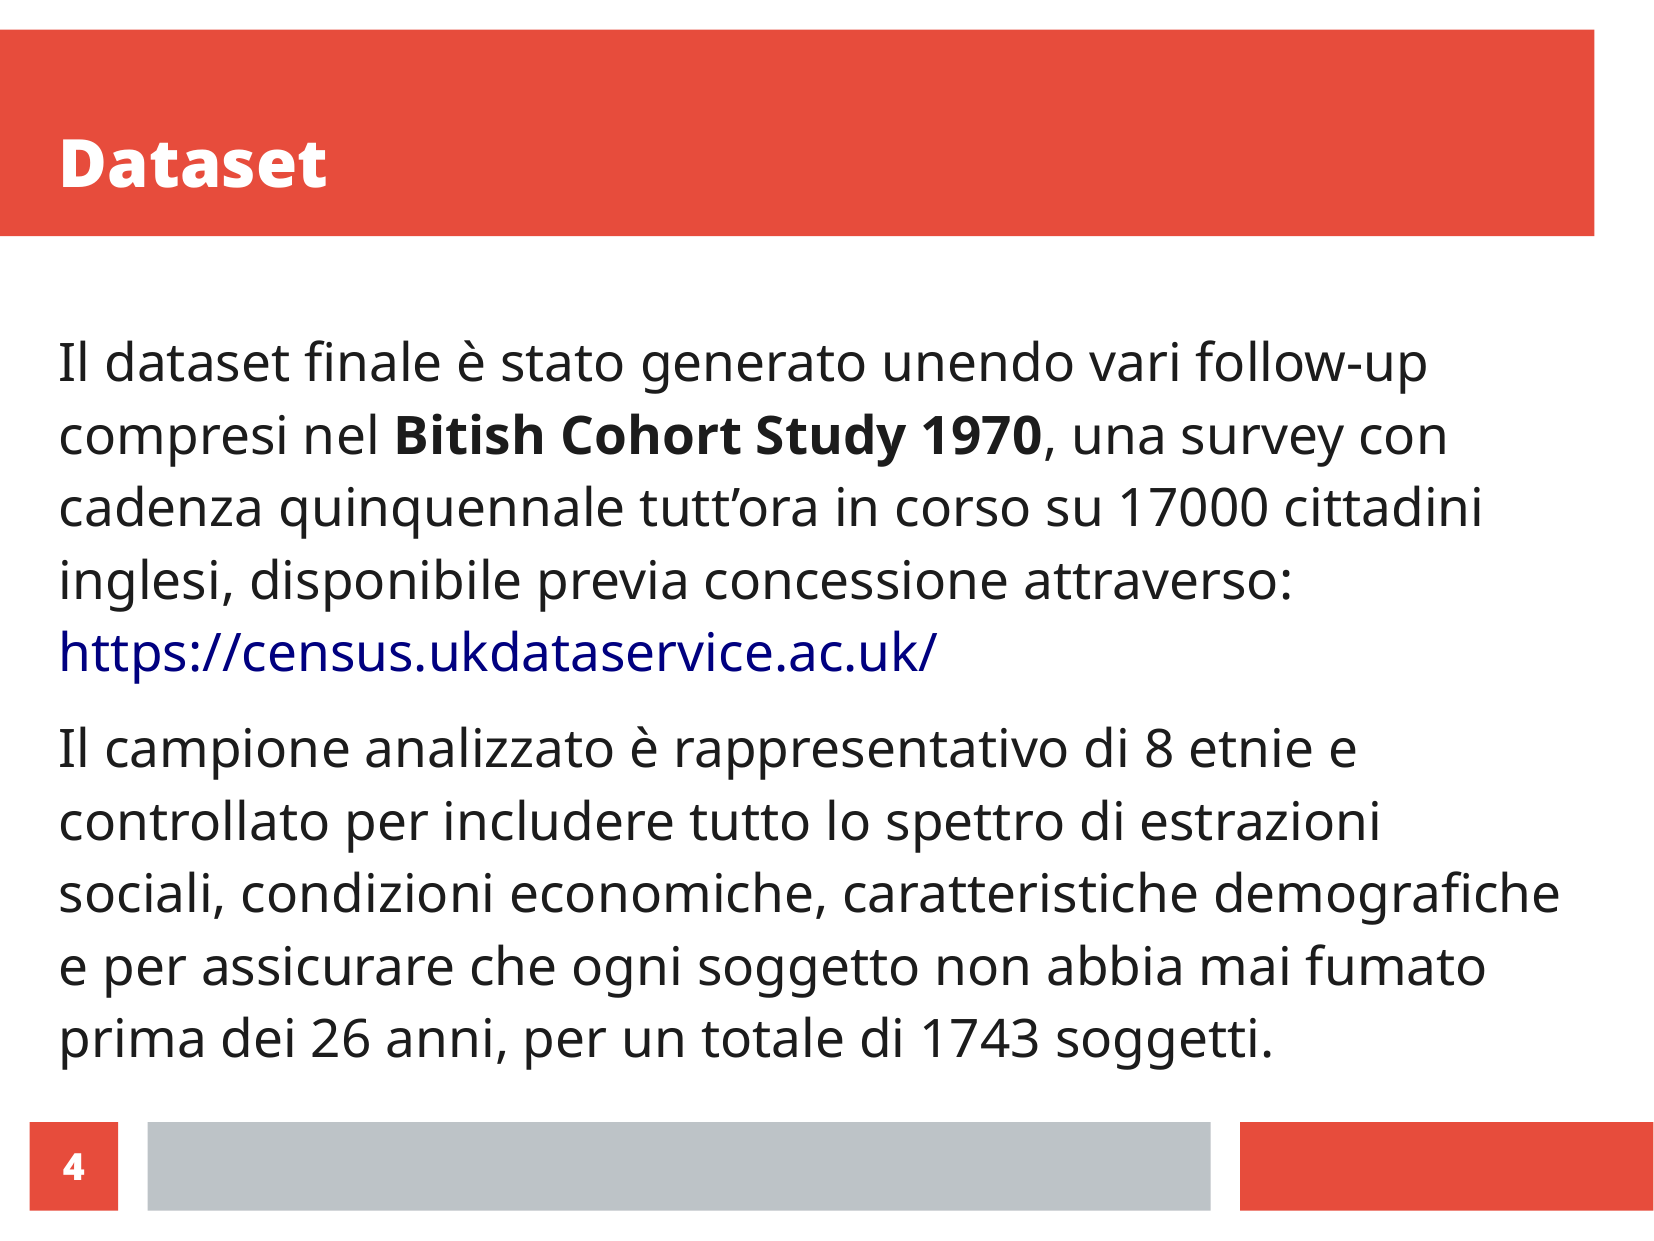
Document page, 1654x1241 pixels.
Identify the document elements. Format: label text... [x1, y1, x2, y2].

title Dataset [59, 59, 1595, 207]
list Il dataset finale è stato generato unendo vari follow-up compresi nel Bitish Cohort Study 1970, una survey con cadenza quinquennale tutt’ora in corso su 17000 cittadini inglesi, disponibile previa concessione attraverso: https://census.ukdataservice.ac.uk/ Il campione analizzato è rappresentativo di 8 etnie e controllato per includere tutto lo spettro di estrazioni sociali, condizioni economiche, caratteristiche demografiche e per assicurare che ogni soggetto non abbia mai fumato prima dei 26 anni, per un totale di 1743 soggetti. [59, 324, 1565, 1093]
